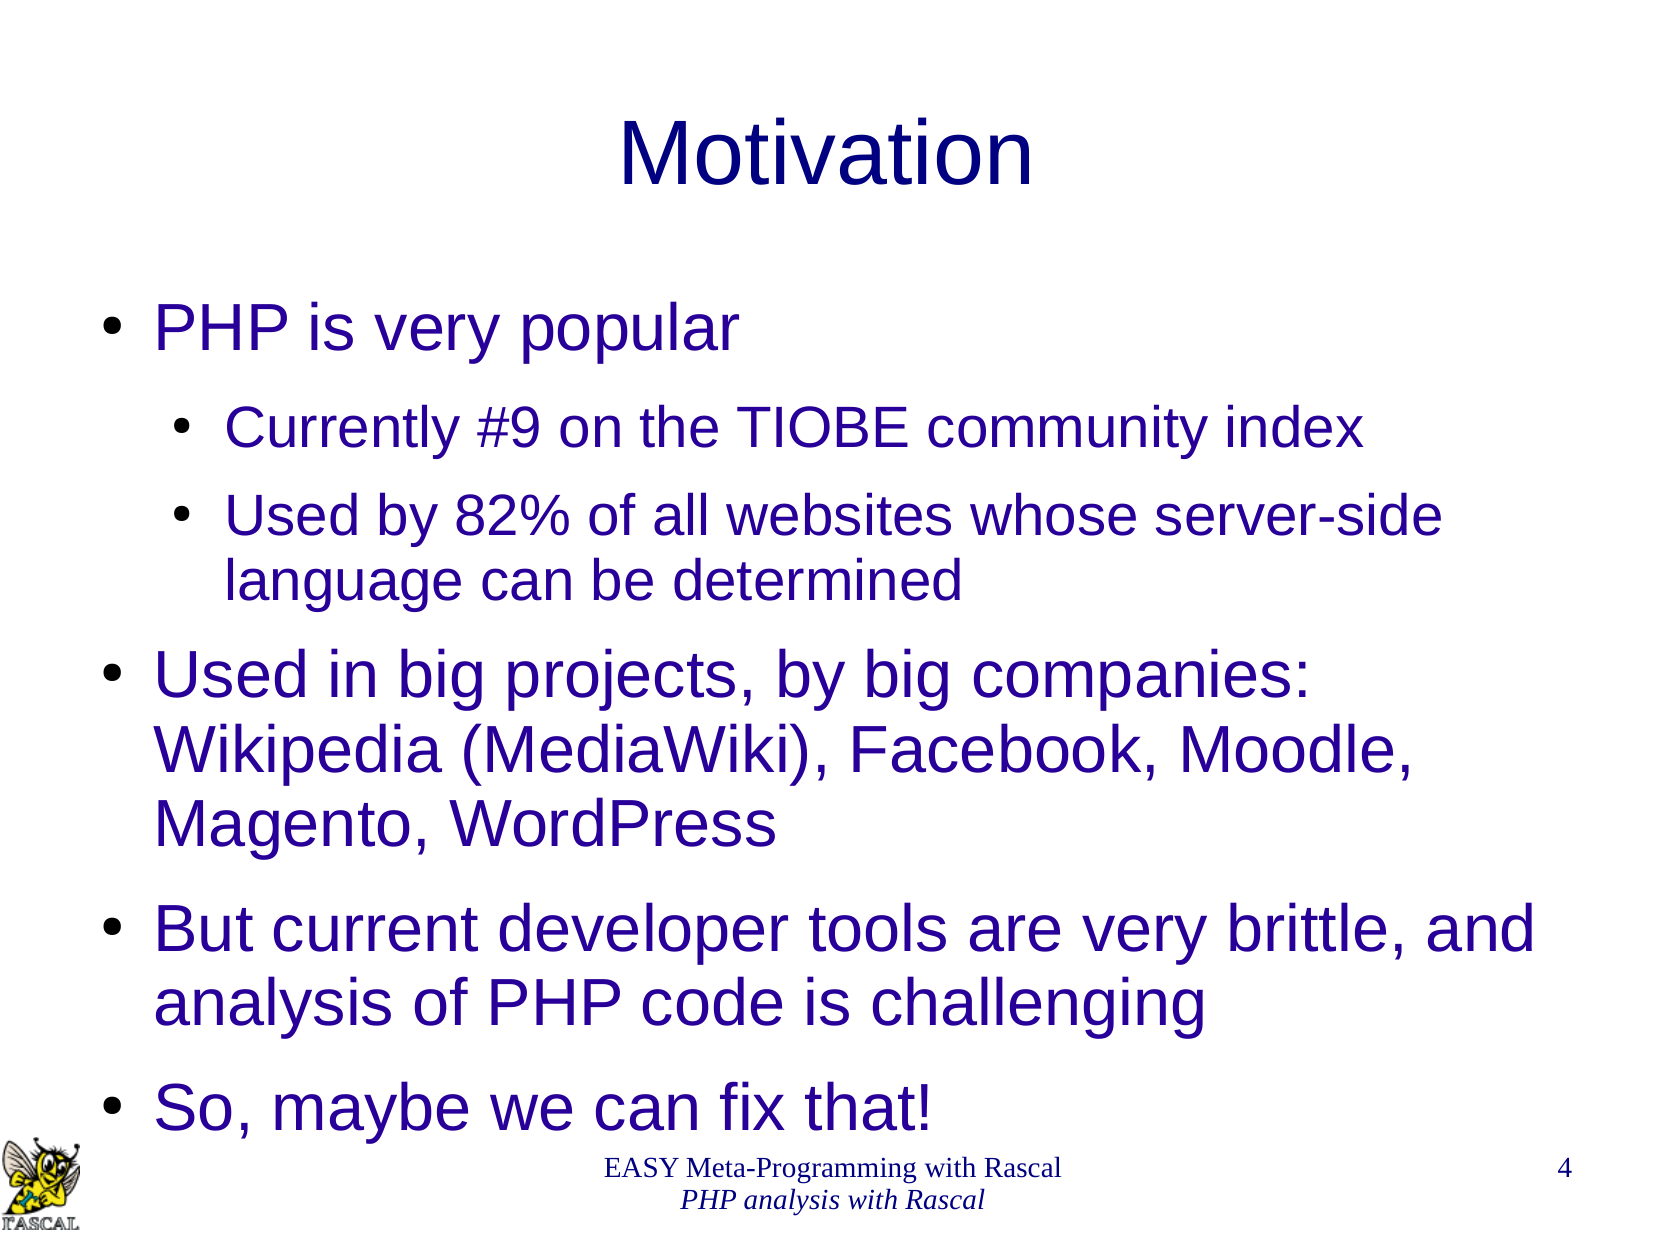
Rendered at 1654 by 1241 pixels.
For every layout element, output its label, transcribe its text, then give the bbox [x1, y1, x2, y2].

title Motivation [82, 49, 1571, 257]
picture [1, 1137, 80, 1230]
list PHP is very popular Currently #9 on the TIOBE community index Used by 82% of all websites whose server-side language can be determined Used in big projects, by big companies: Wikipedia (MediaWiki), Facebook, Moodle, Magento, WordPress But current developer tools are very brittle, and analysis of PHP code is challenging So, maybe we can fix that! [82, 290, 1571, 1010]
